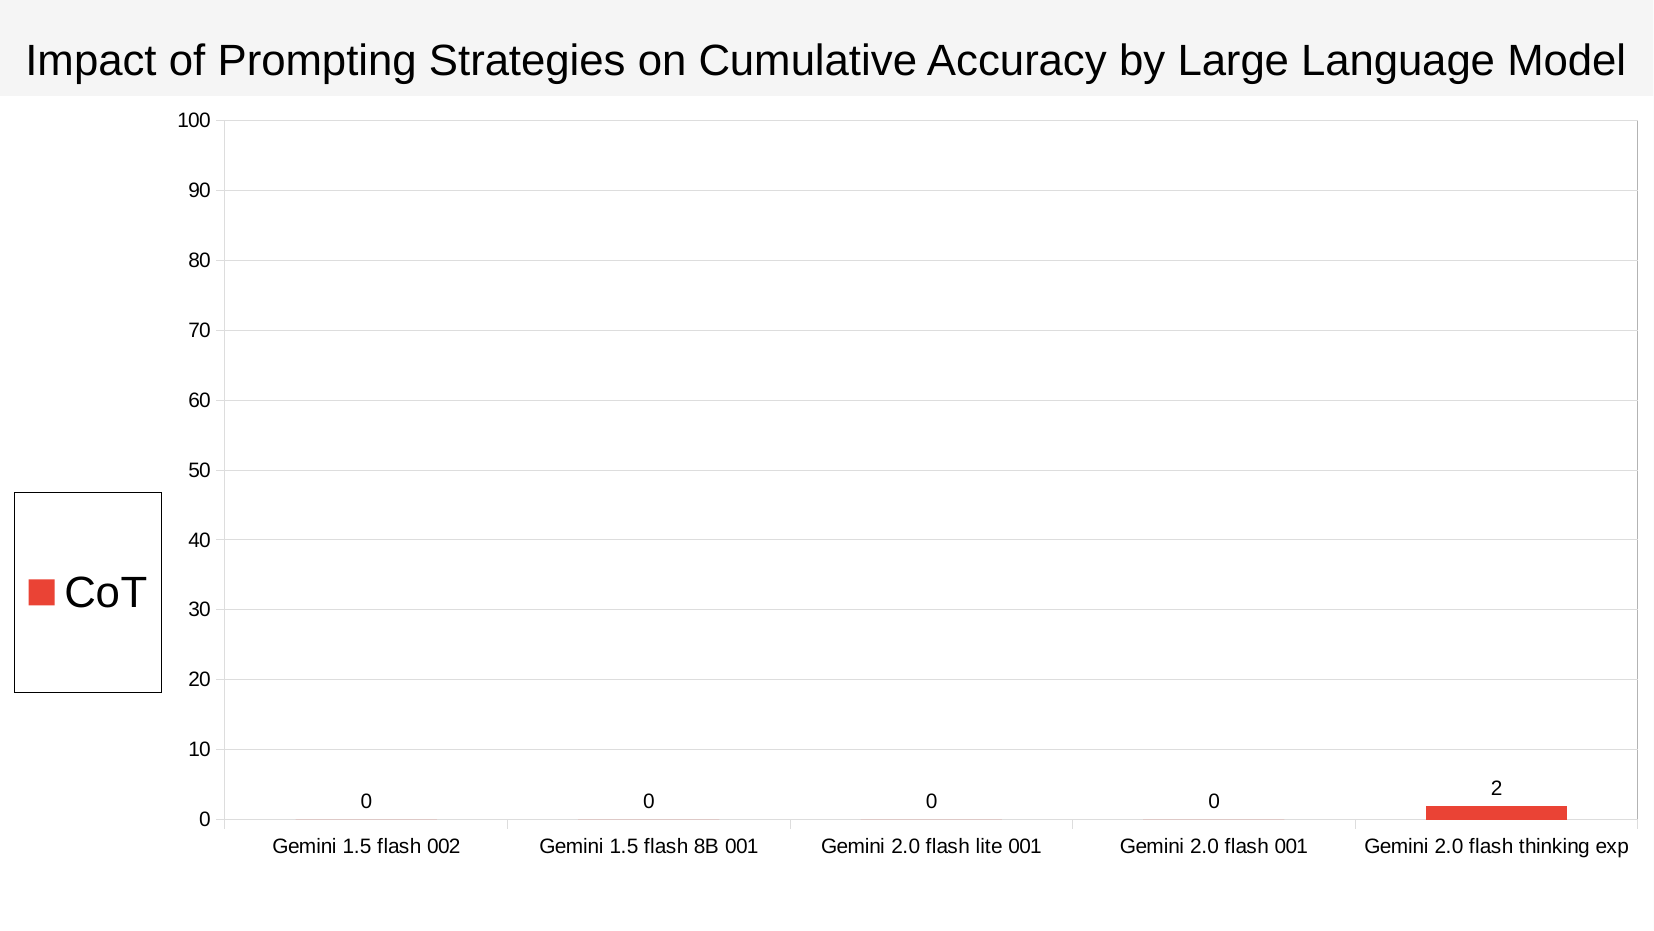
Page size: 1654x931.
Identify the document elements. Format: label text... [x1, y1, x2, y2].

chart [0, 96, 1654, 931]
title Impact of Prompting Strategies on Cumulative Accuracy by Large Language Model [0, 29, 1654, 92]
